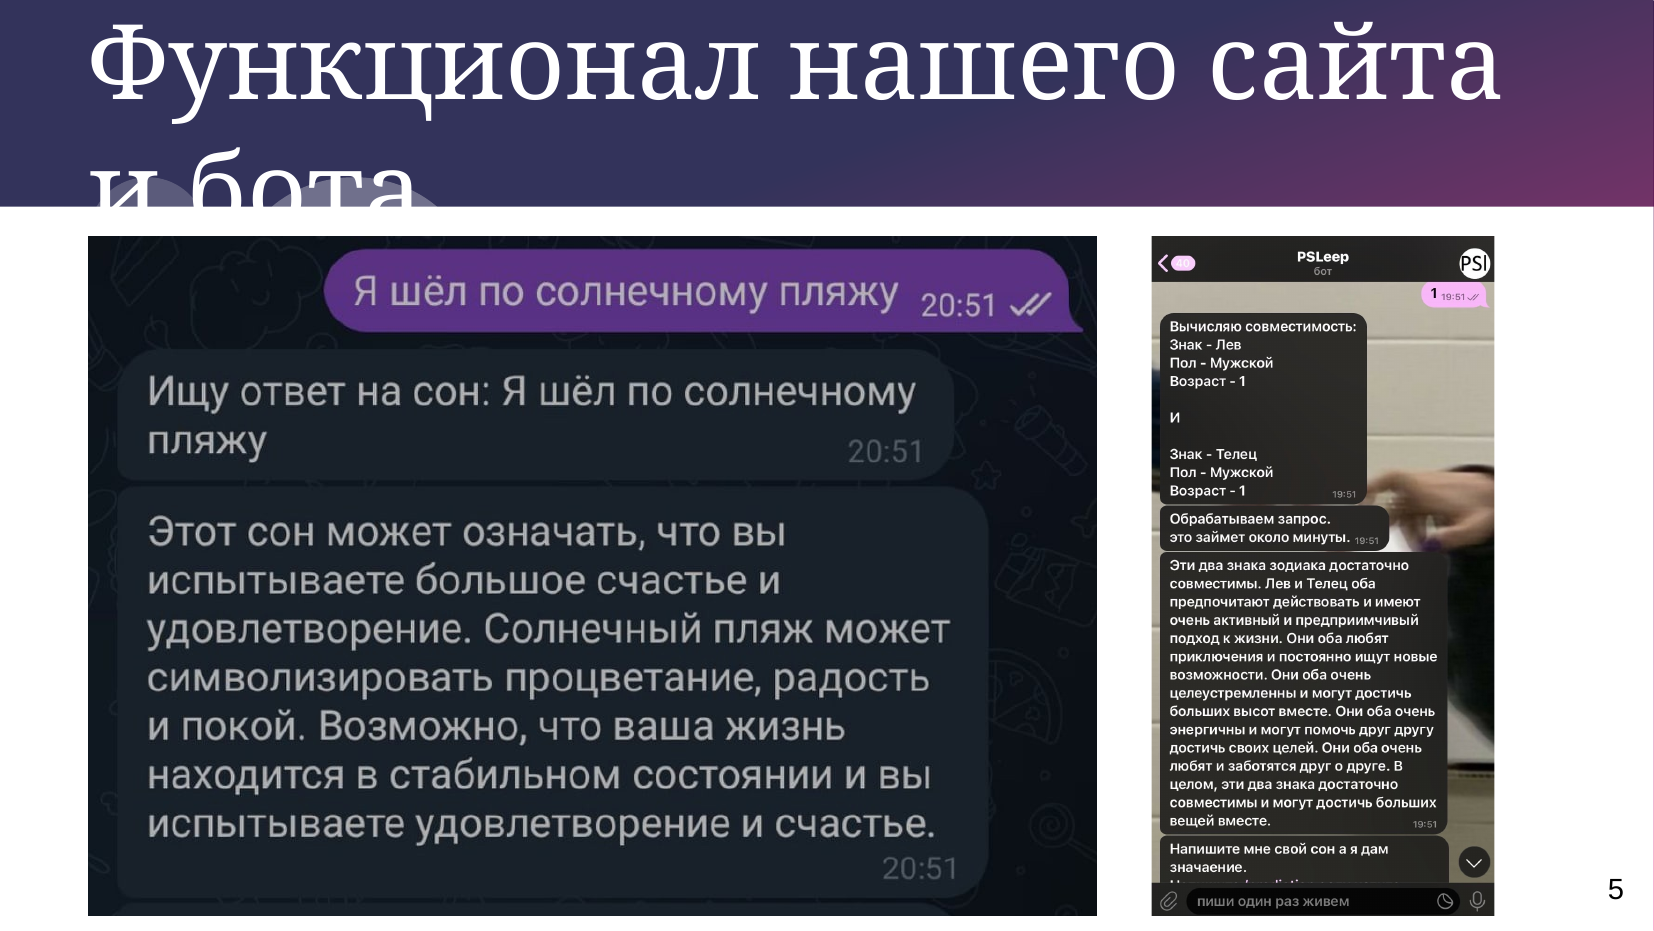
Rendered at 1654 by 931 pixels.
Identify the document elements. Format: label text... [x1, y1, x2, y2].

picture [1151, 236, 1495, 916]
title Функционал нашего сайта и бота [88, 44, 1565, 207]
picture [88, 236, 1097, 916]
